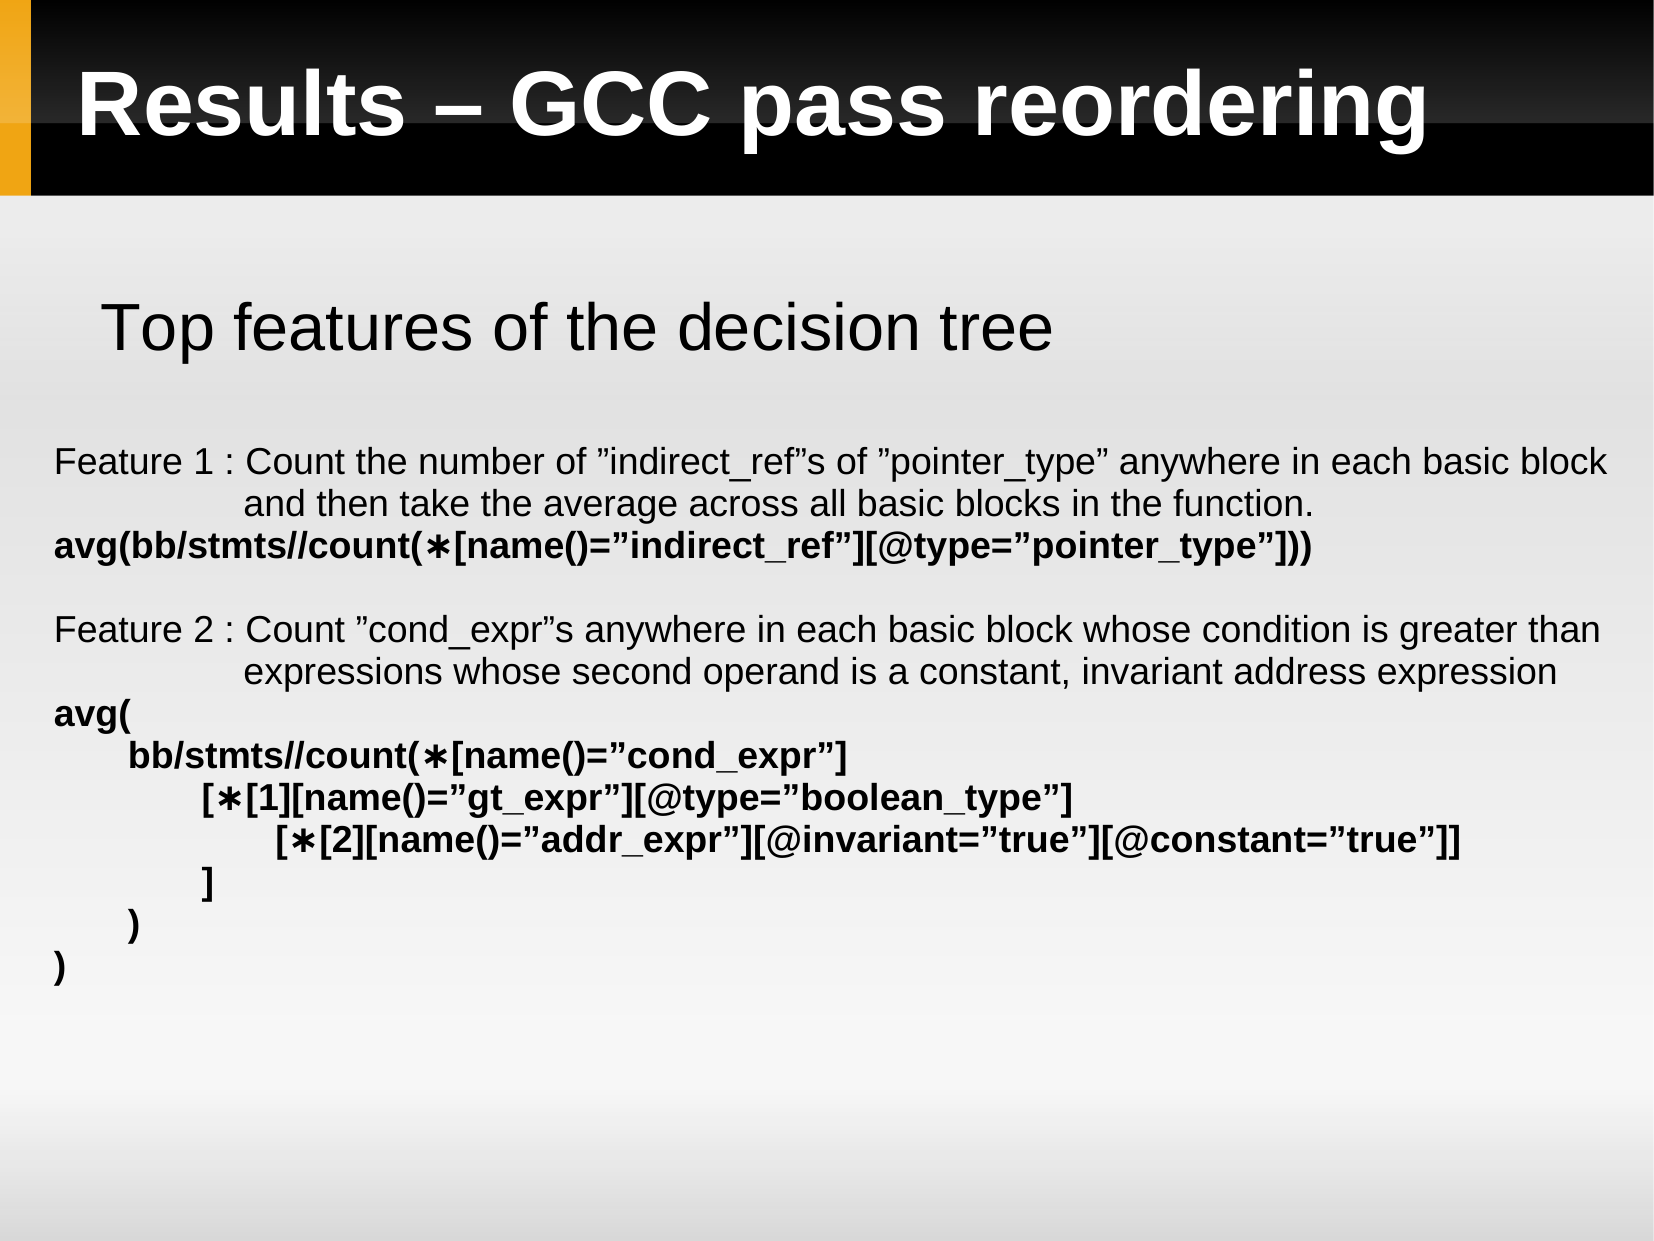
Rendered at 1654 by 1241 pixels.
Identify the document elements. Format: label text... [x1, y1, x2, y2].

title Results – GCC pass reordering [76, 0, 1565, 208]
text_box Feature 1 : Count the number of ”indirect_ref”s of ”pointer_type” anywhere in each basic block and then take the average across all basic blocks in the function. avg(bb/stmts//count(∗[name()=”indirect_ref”][@type=”pointer_type”])) Feature 2 : Count ”cond_expr”s anywhere in each basic block whose condition is greater than expressions whose second operand is a constant, invariant address expression avg( bb/stmts//count(∗[name()=”cond_expr”] [∗[1][name()=”gt_expr”][@type=”boolean_type”] [∗[2][name()=”addr_expr”][@invariant=”true”][@constant=”true”]] ] ) ) [39, 433, 1654, 1241]
list Top features of the decision tree [82, 290, 1571, 366]
picture [0, 0, 1654, 1241]
